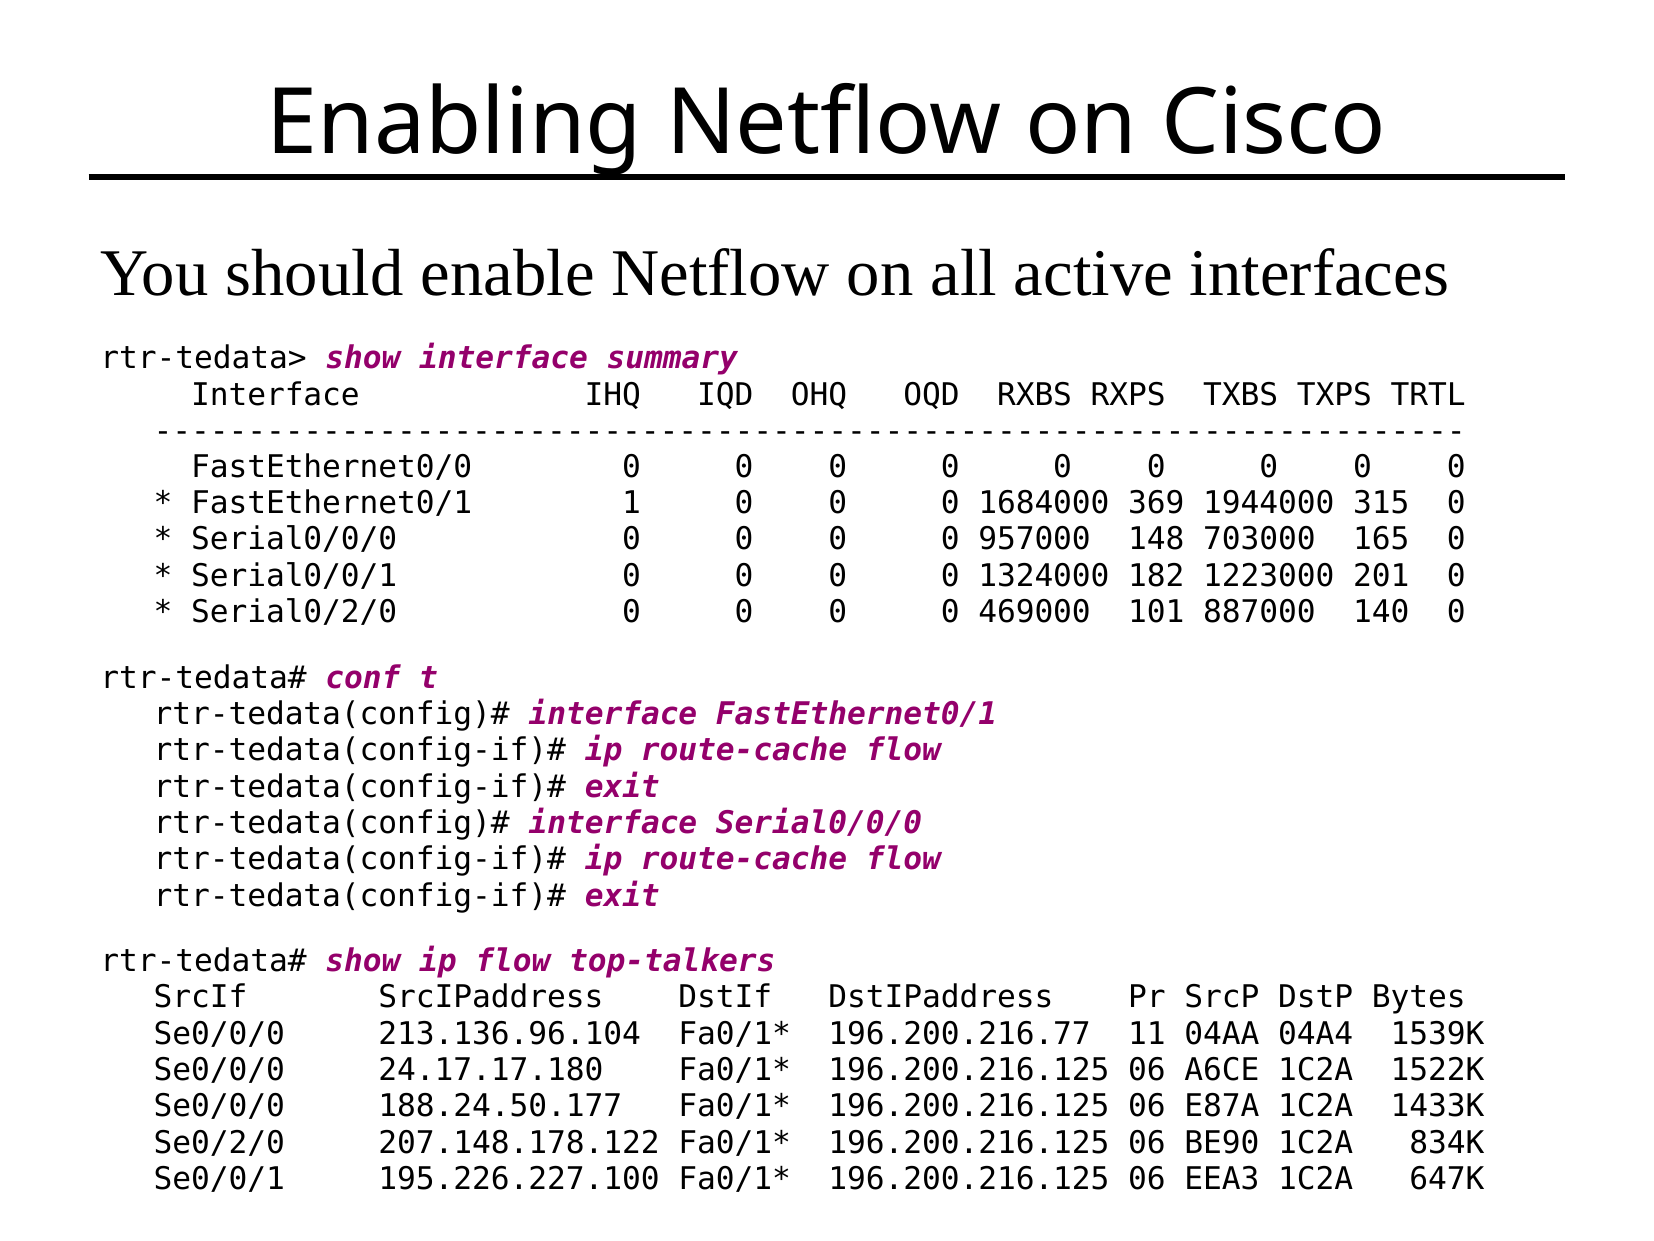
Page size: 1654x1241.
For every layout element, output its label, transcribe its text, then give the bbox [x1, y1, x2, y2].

title Enabling Netflow on Cisco [82, 36, 1571, 200]
list You should enable Netflow on all active interfaces rtr-tedata> show interface summary Interface IHQ IQD OHQ OQD RXBS RXPS TXBS TXPS TRTL ---------------------------------------------------------------------- FastEthernet0/0 0 0 0 0 0 0 0 0 0 * FastEthernet0/1 1 0 0 0 1684000 369 1944000 315 0 * Serial0/0/0 0 0 0 0 957000 148 703000 165 0 * Serial0/0/1 0 0 0 0 1324000 182 1223000 201 0 * Serial0/2/0 0 0 0 0 469000 101 887000 140 0 rtr-tedata# conf t rtr-tedata(config)# interface FastEthernet0/1 rtr-tedata(config-if)# ip route-cache flow rtr-tedata(config-if)# exit rtr-tedata(config)# interface Serial0/0/0 rtr-tedata(config-if)# ip route-cache flow rtr-tedata(config-if)# exit rtr-tedata# show ip flow top-talkers SrcIf SrcIPaddress DstIf DstIPaddress Pr SrcP DstP Bytes Se0/0/0 213.136.96.104 Fa0/1* 196.200.216.77 11 04AA 04A4 1539K Se0/0/0 24.17.17.180 Fa0/1* 196.200.216.125 06 A6CE 1C2A 1522K Se0/0/0 188.24.50.177 Fa0/1* 196.200.216.125 06 E87A 1C2A 1433K Se0/2/0 207.148.178.122 Fa0/1* 196.200.216.125 06 BE90 1C2A 834K Se0/0/1 195.226.227.100 Fa0/1* 196.200.216.125 06 EEA3 1C2A 647K [82, 236, 1571, 1197]
